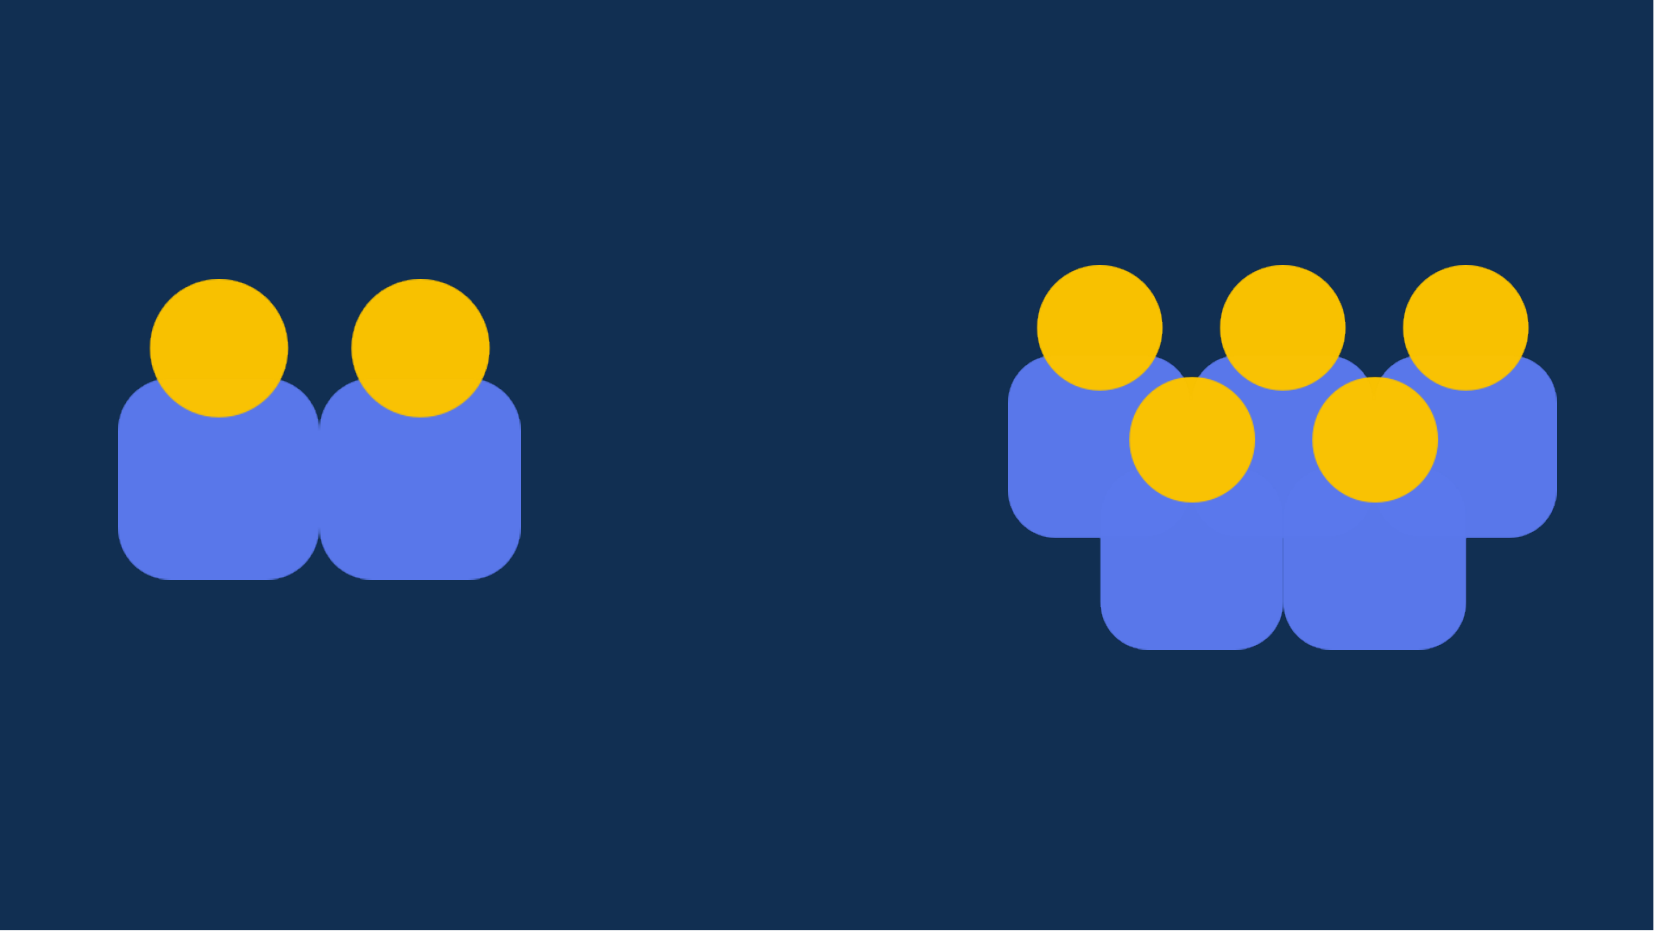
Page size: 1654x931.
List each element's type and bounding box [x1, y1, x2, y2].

picture [118, 279, 521, 580]
picture [1008, 265, 1557, 650]
